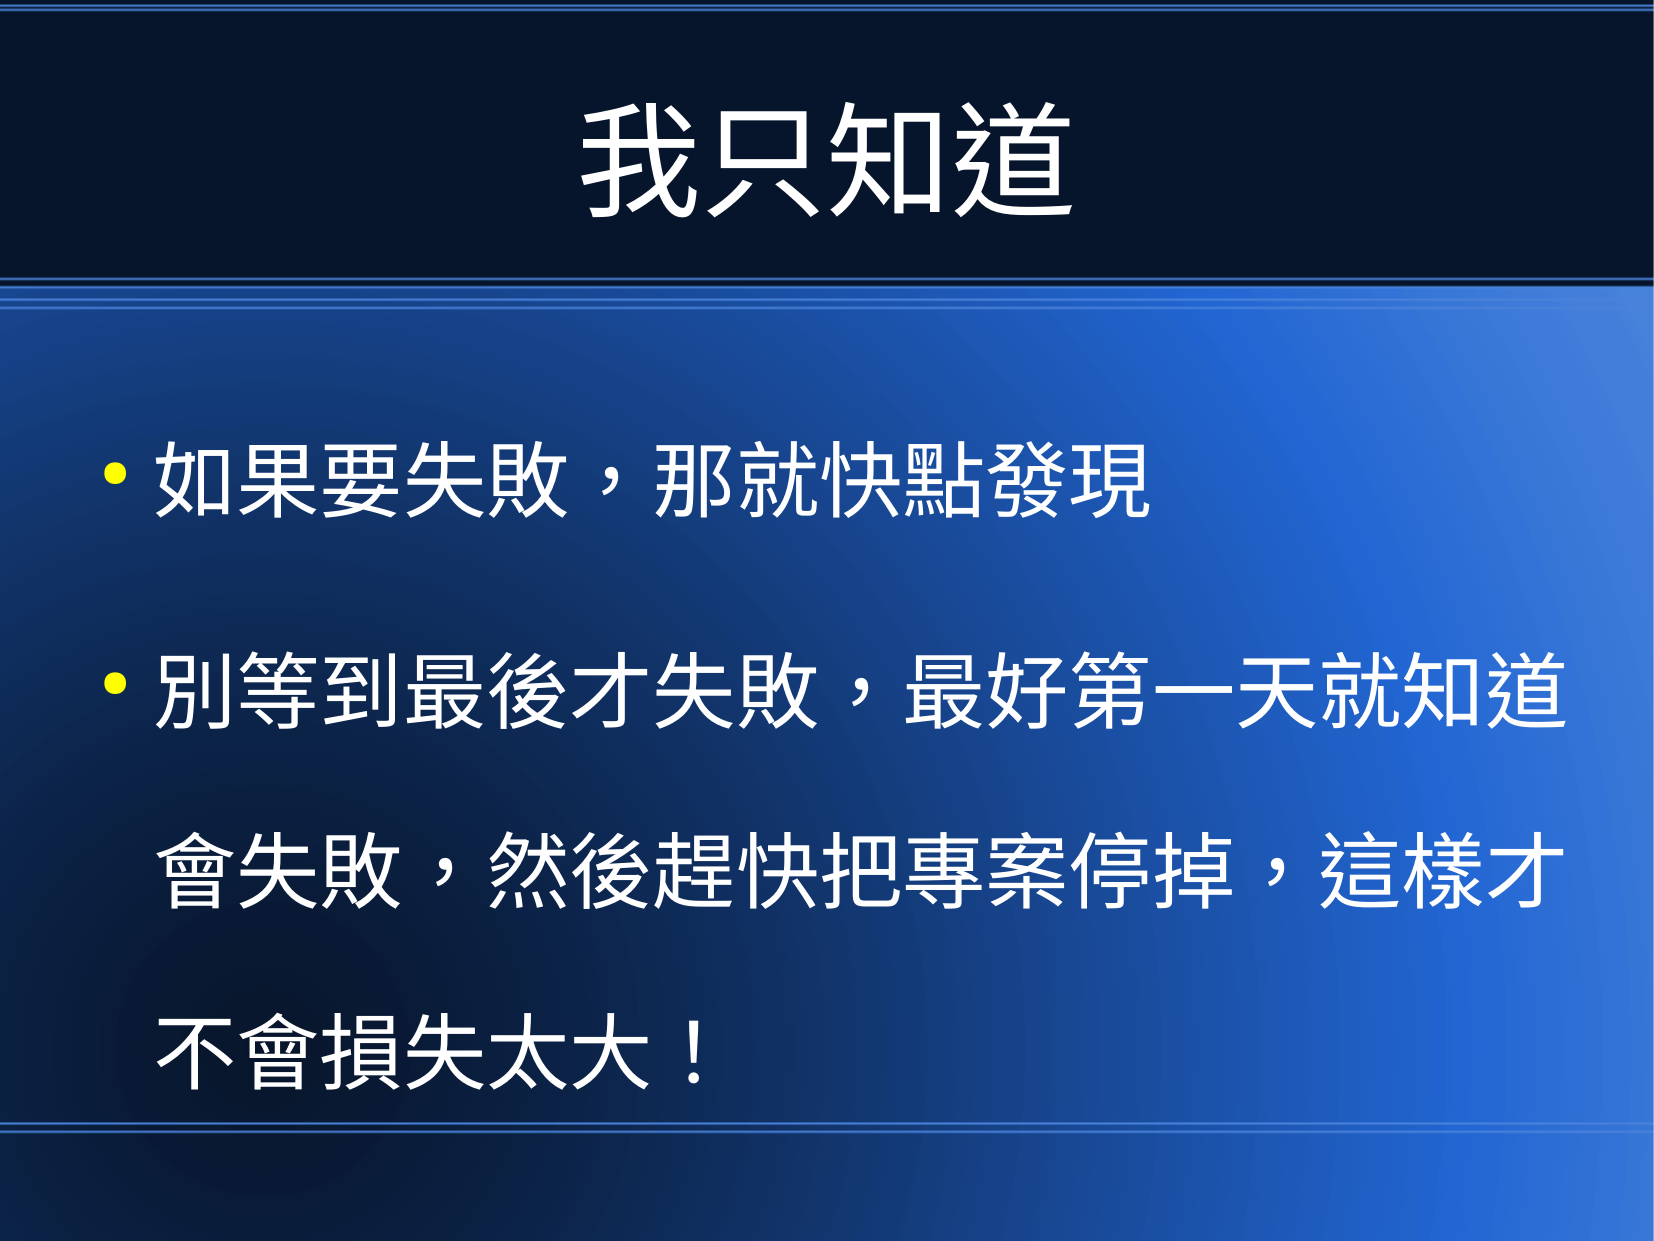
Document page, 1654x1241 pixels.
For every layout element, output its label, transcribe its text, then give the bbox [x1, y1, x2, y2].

list 如果要失敗，那就快點發現 別等到最後才失敗，最好第一天就知道會失敗，然後趕快把專案停掉，這樣才不會損失太大！ [82, 355, 1571, 1241]
picture [0, 0, 1654, 1241]
title 我只知道 [82, 49, 1571, 257]
